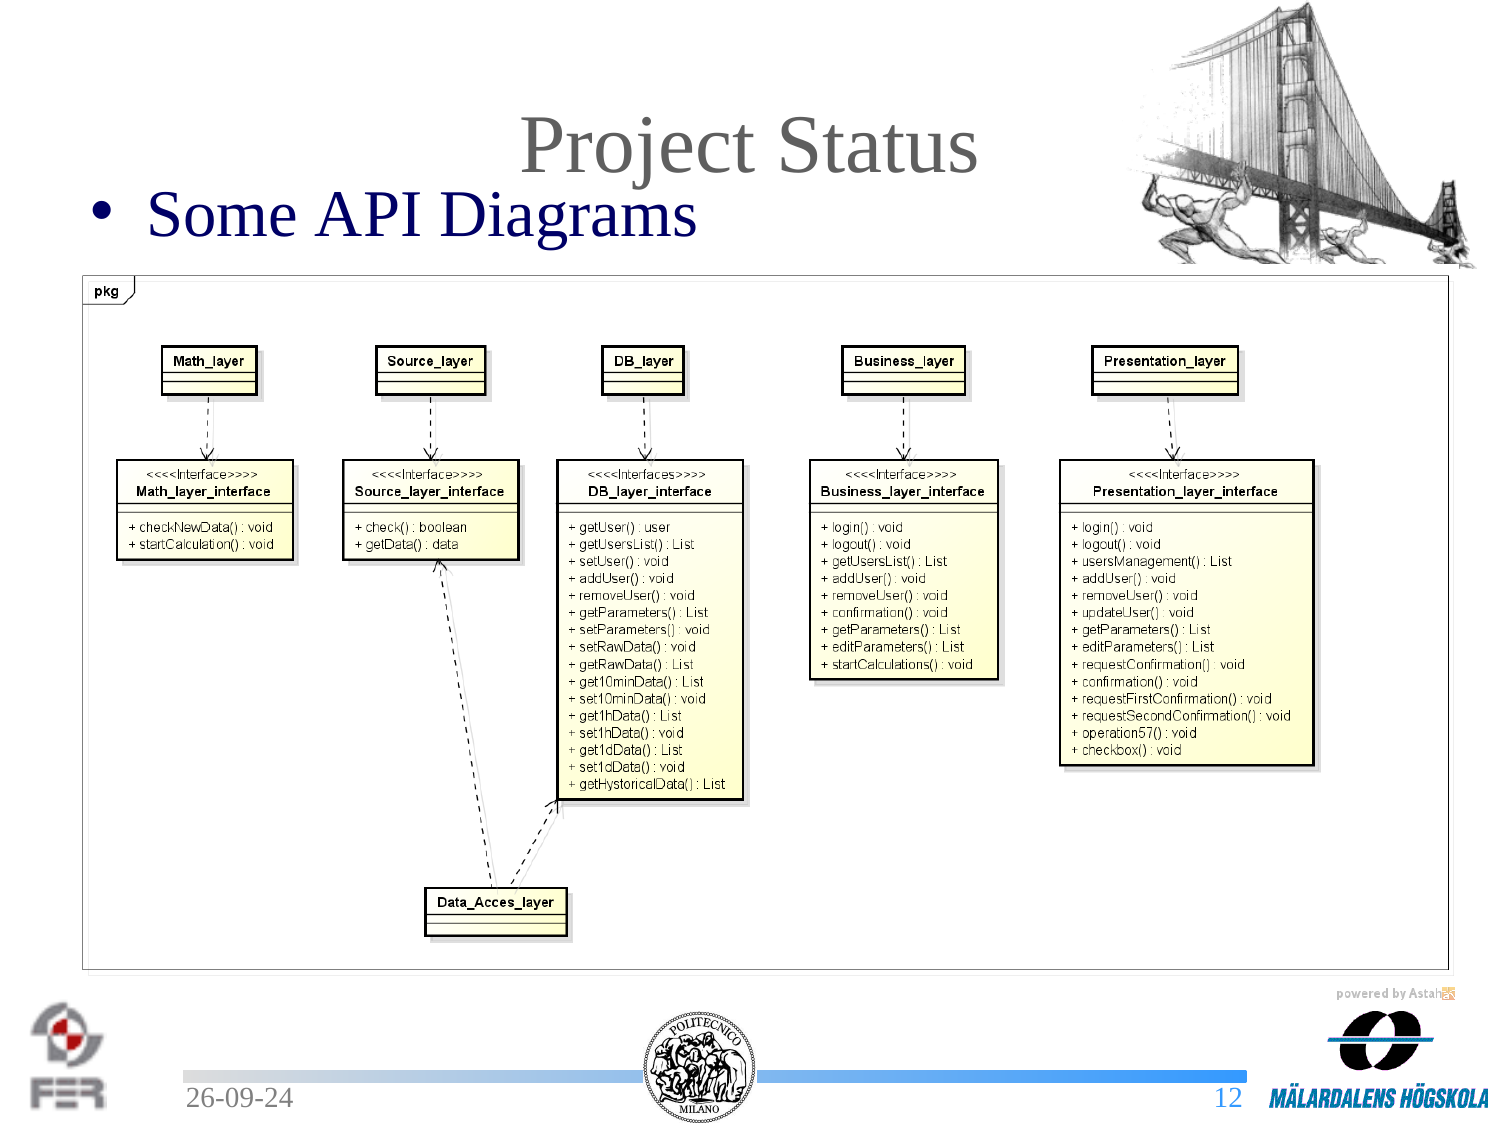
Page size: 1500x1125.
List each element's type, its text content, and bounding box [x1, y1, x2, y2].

text_box 13-11-06 [171, 1070, 396, 1114]
picture [1269, 1011, 1488, 1108]
picture [29, 0, 1477, 1125]
picture [1454, 1091, 1459, 1108]
picture [643, 1011, 757, 1123]
picture [1368, 1093, 1374, 1104]
picture [1435, 1096, 1441, 1104]
title Project Status [75, 45, 1122, 162]
list Some API Diagrams [75, 162, 1122, 264]
text_box <numero> [1186, 1070, 1258, 1114]
